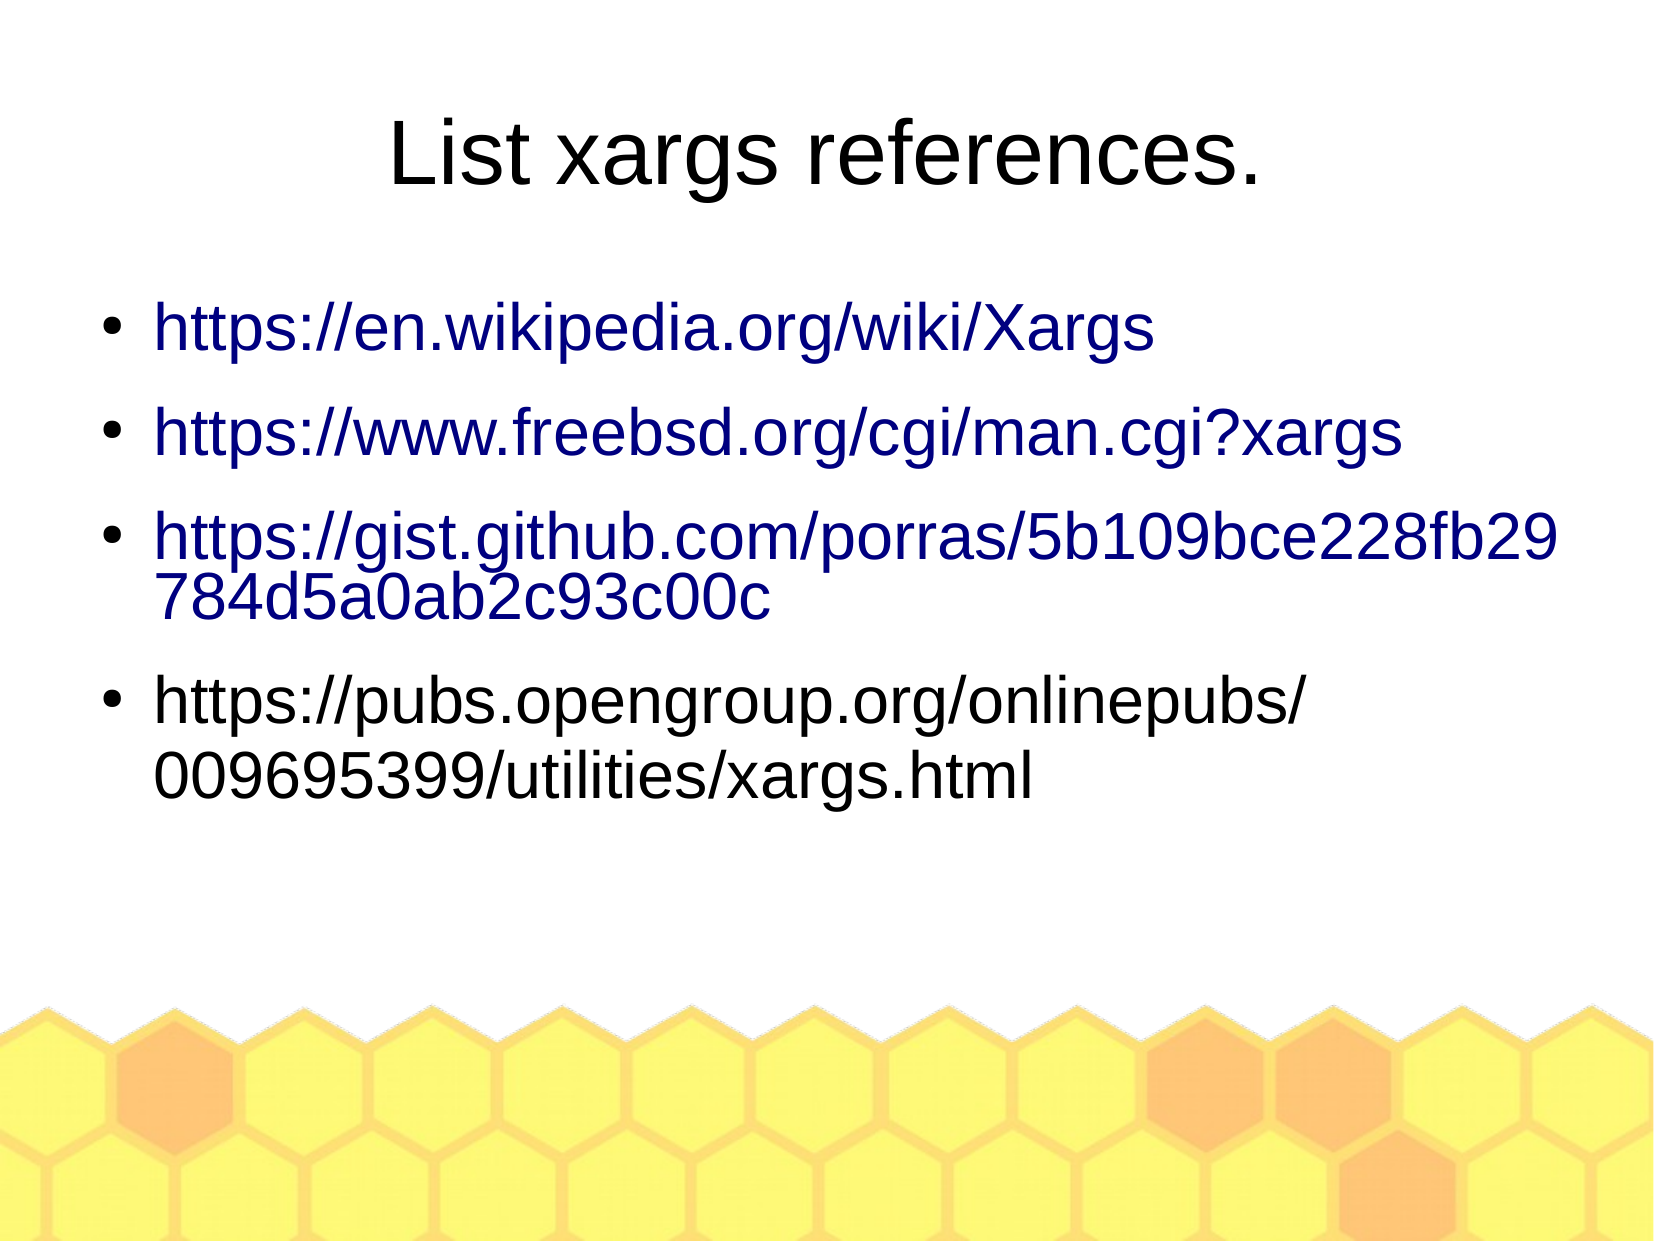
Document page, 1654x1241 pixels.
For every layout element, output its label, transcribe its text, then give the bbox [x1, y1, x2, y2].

title List xargs references. [82, 49, 1571, 257]
picture [0, 1001, 1654, 1241]
list https://en.wikipedia.org/wiki/Xargs https://www.freebsd.org/cgi/man.cgi?xargs https://gist.github.com/porras/5b109bce228fb29784d5a0ab2c93c00c https://pubs.opengroup.org/onlinepubs/009695399/utilities/xargs.html [82, 290, 1571, 1010]
